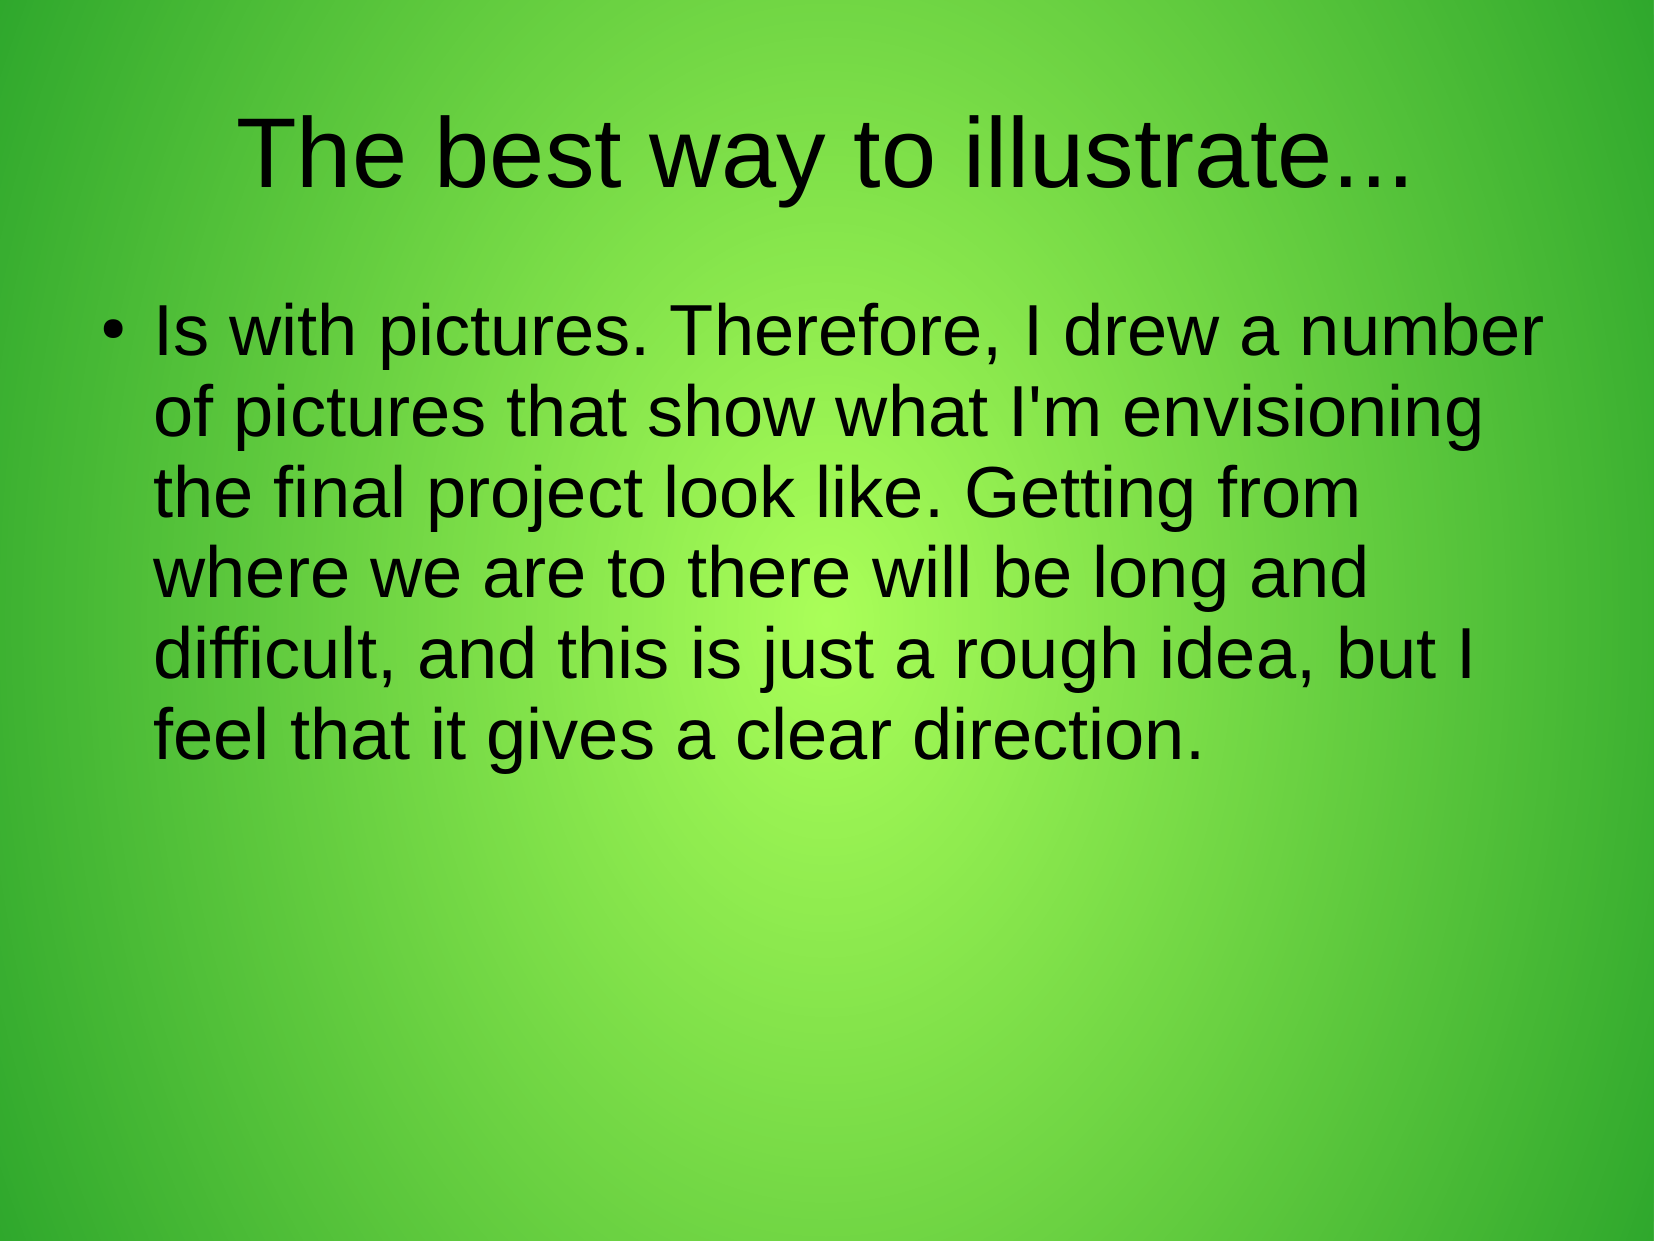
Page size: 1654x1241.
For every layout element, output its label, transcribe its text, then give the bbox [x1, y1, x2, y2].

list Is with pictures. Therefore, I drew a number of pictures that show what I'm envisioning the final project look like. Getting from where we are to there will be long and difficult, and this is just a rough idea, but I feel that it gives a clear direction. [82, 290, 1571, 1010]
title The best way to illustrate... [82, 49, 1571, 257]
